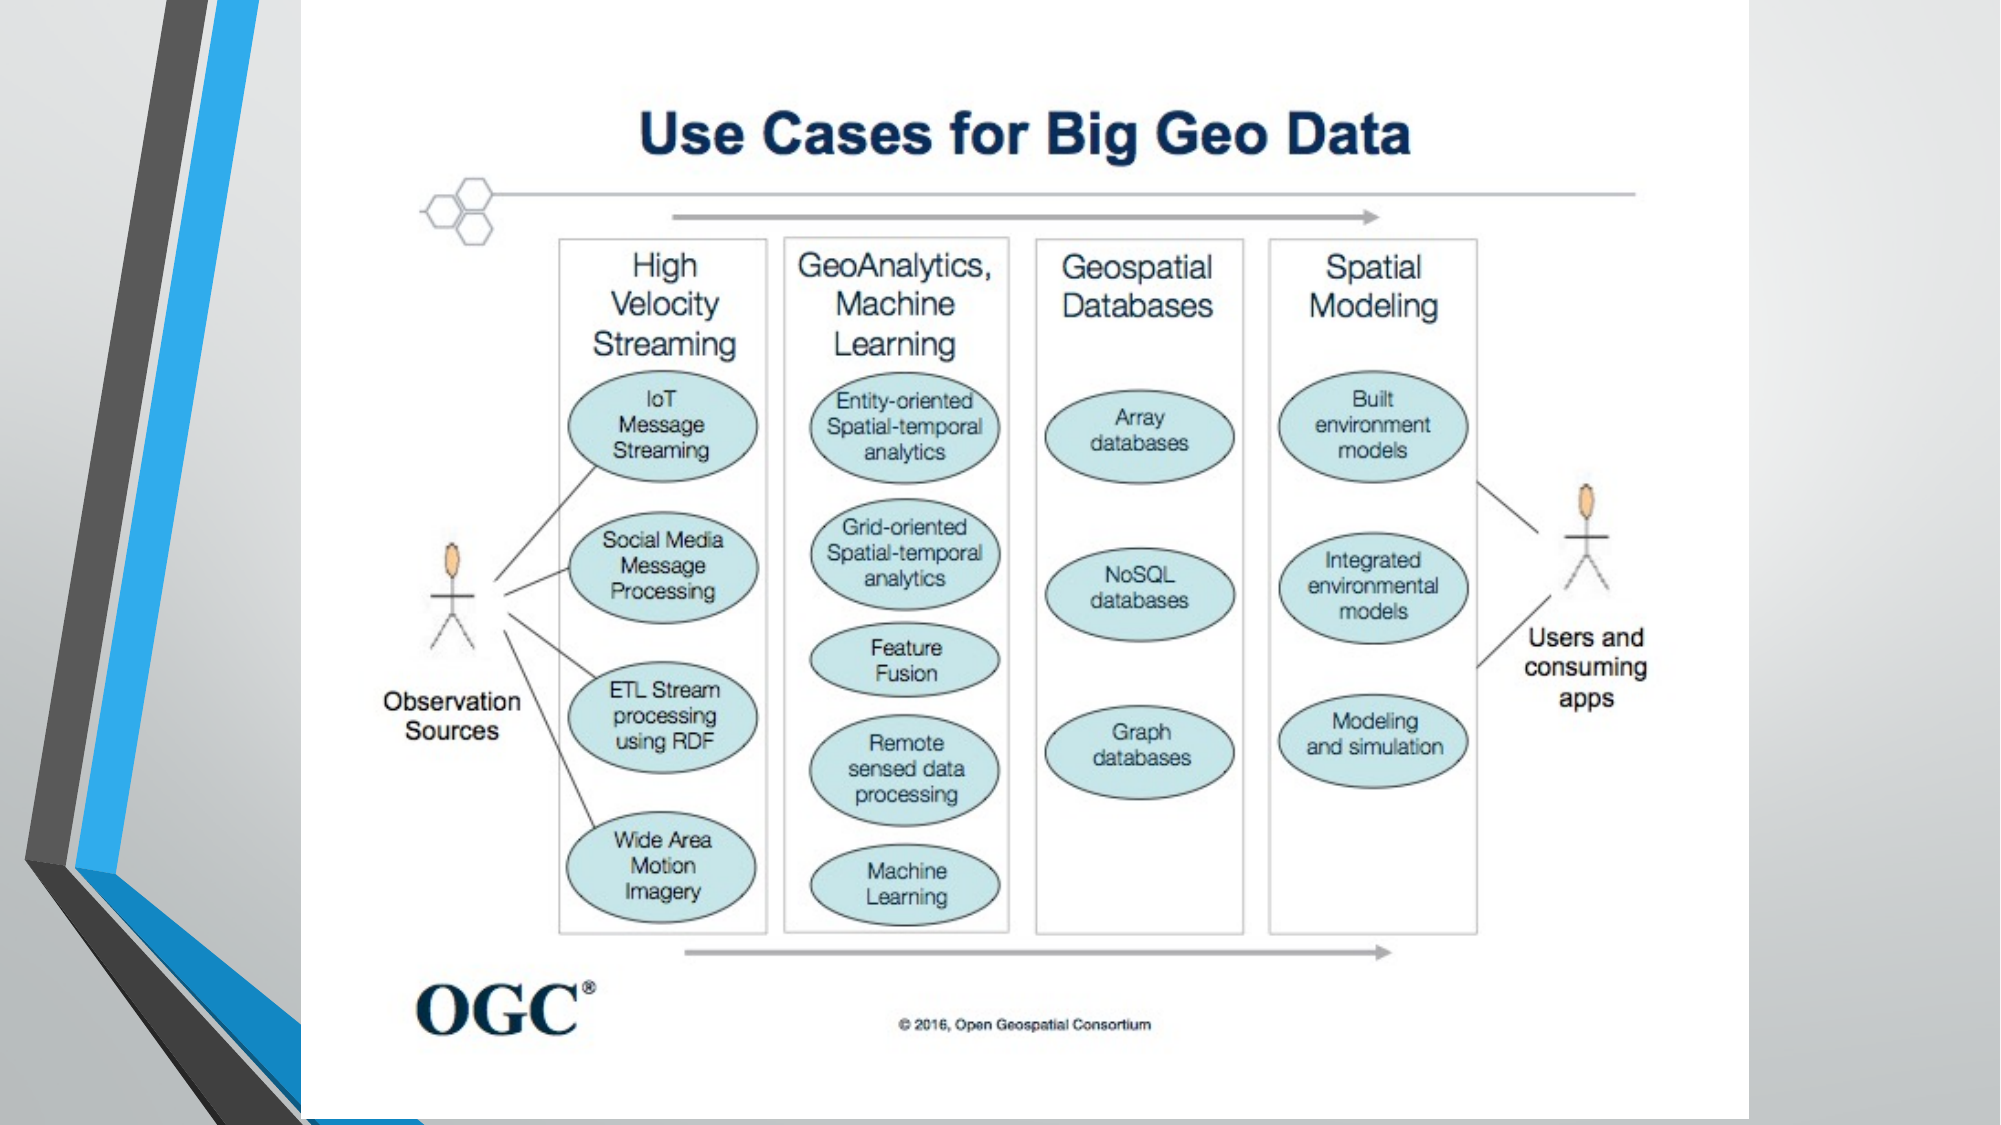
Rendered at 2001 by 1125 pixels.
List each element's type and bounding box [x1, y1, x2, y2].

picture [301, 0, 1749, 1119]
